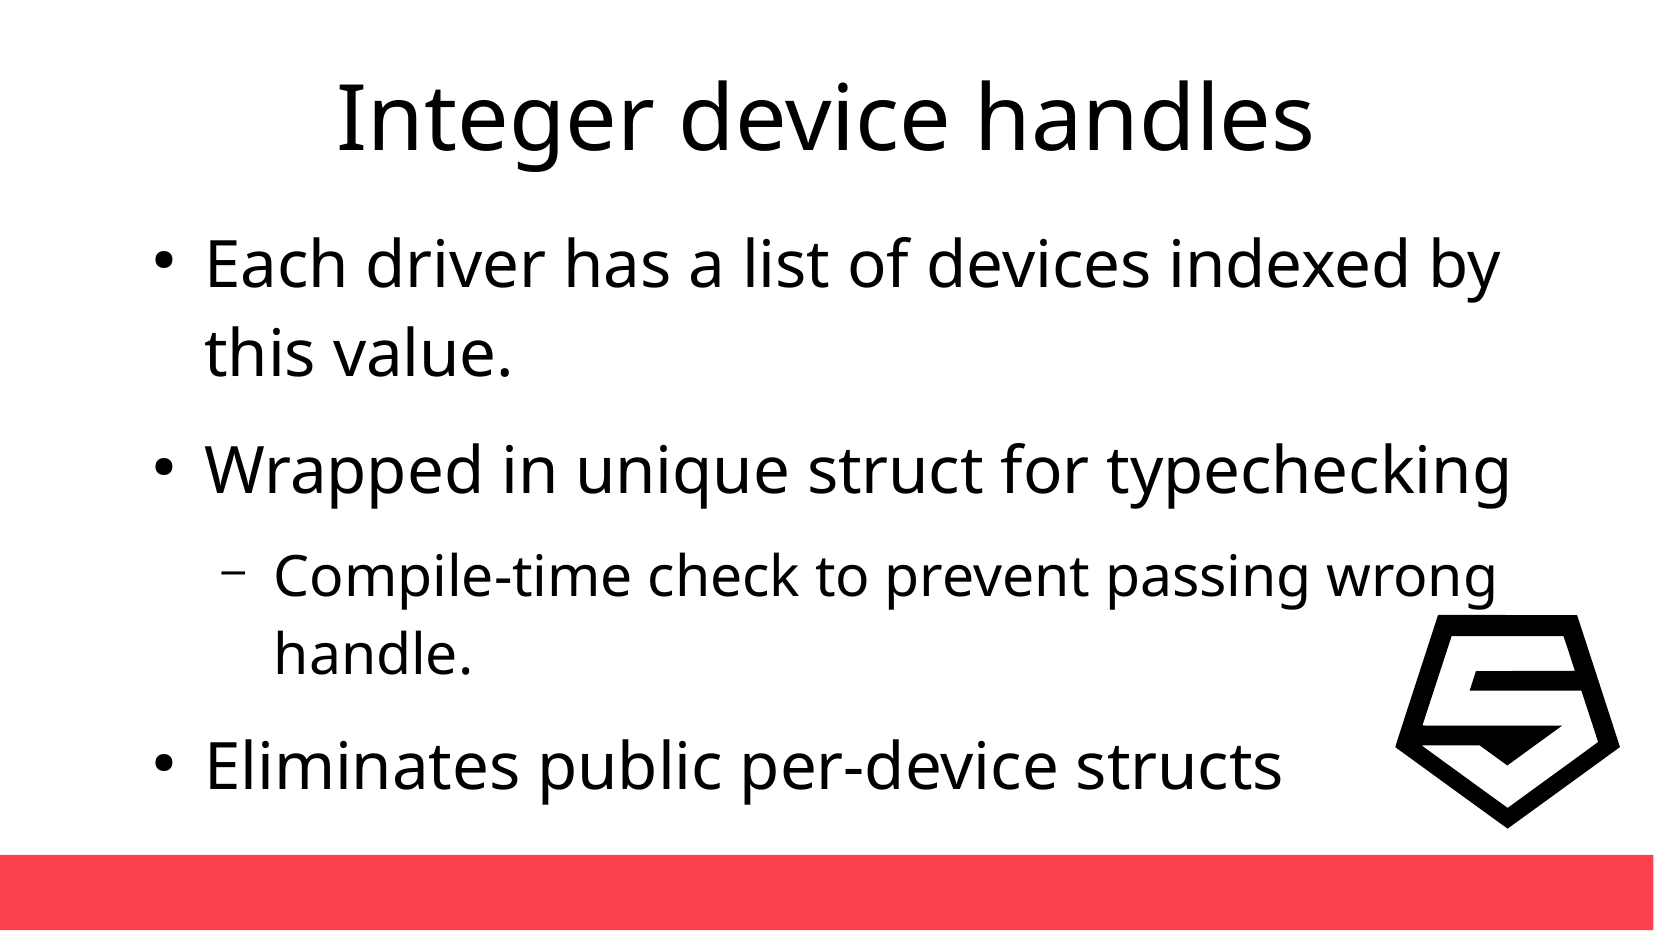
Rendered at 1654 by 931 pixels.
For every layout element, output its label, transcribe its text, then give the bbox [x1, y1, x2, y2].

title Integer device handles [82, 37, 1571, 193]
list Each driver has a list of devices indexed by this value. Wrapped in unique struct for typechecking Compile-time check to prevent passing wrong handle. Eliminates public per-device structs [134, 217, 1571, 810]
